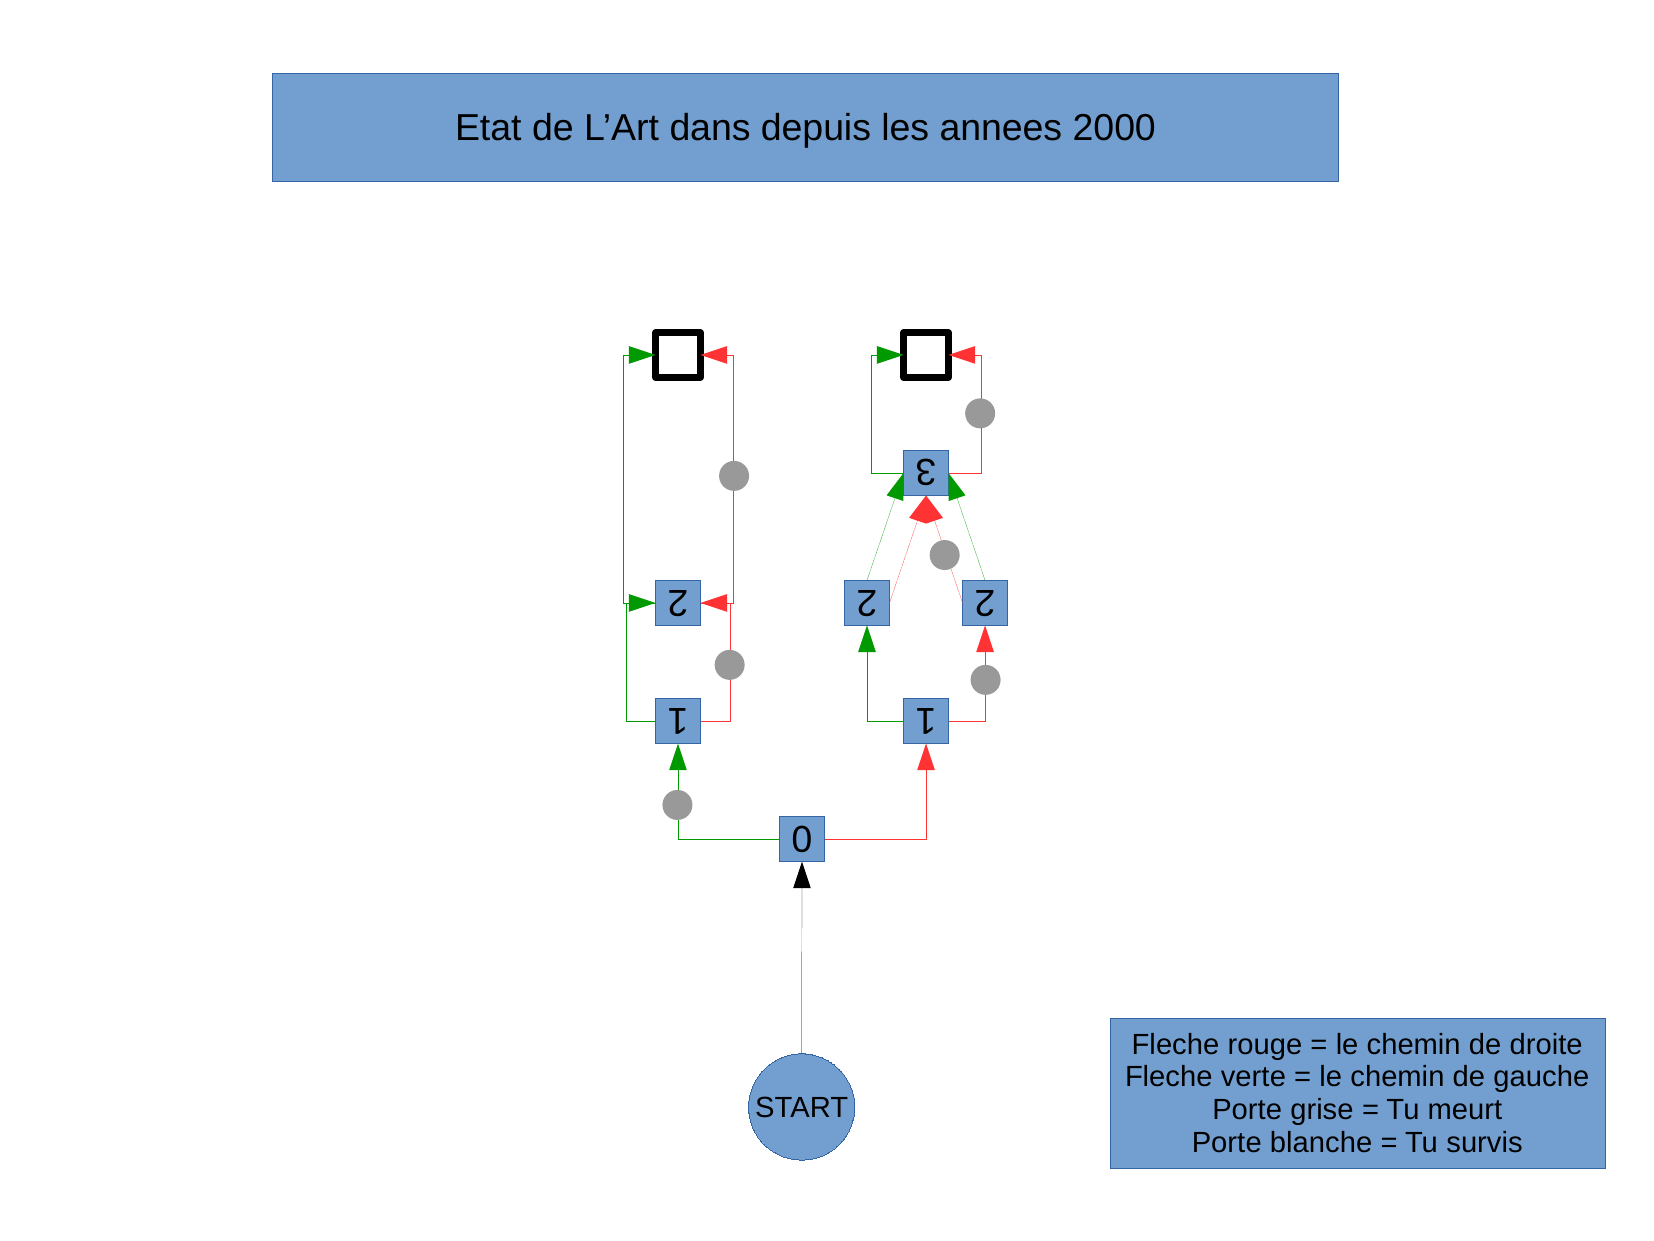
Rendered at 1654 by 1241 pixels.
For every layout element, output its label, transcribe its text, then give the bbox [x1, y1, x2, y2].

text_box 2 [655, 580, 701, 626]
text_box Etat de L’Art dans depuis les annees 2000 [272, 73, 1339, 182]
text_box 1 [655, 698, 701, 744]
text_box 2 [844, 580, 890, 626]
text_box [655, 332, 701, 378]
text_box Fleche rouge = le chemin de droite Fleche verte = le chemin de gauche Porte grise = Tu meurt Porte blanche = Tu survis [1110, 1018, 1606, 1169]
text_box 2 [962, 580, 1008, 626]
text_box [970, 664, 1001, 695]
text_box [662, 789, 693, 820]
text_box [719, 460, 750, 491]
text_box START [748, 1053, 855, 1161]
text_box 0 [779, 816, 825, 862]
text_box 1 [903, 698, 949, 744]
text_box [929, 540, 960, 571]
text_box 3 [903, 450, 949, 496]
text_box [714, 649, 745, 680]
text_box [965, 398, 996, 429]
text_box [903, 332, 949, 378]
